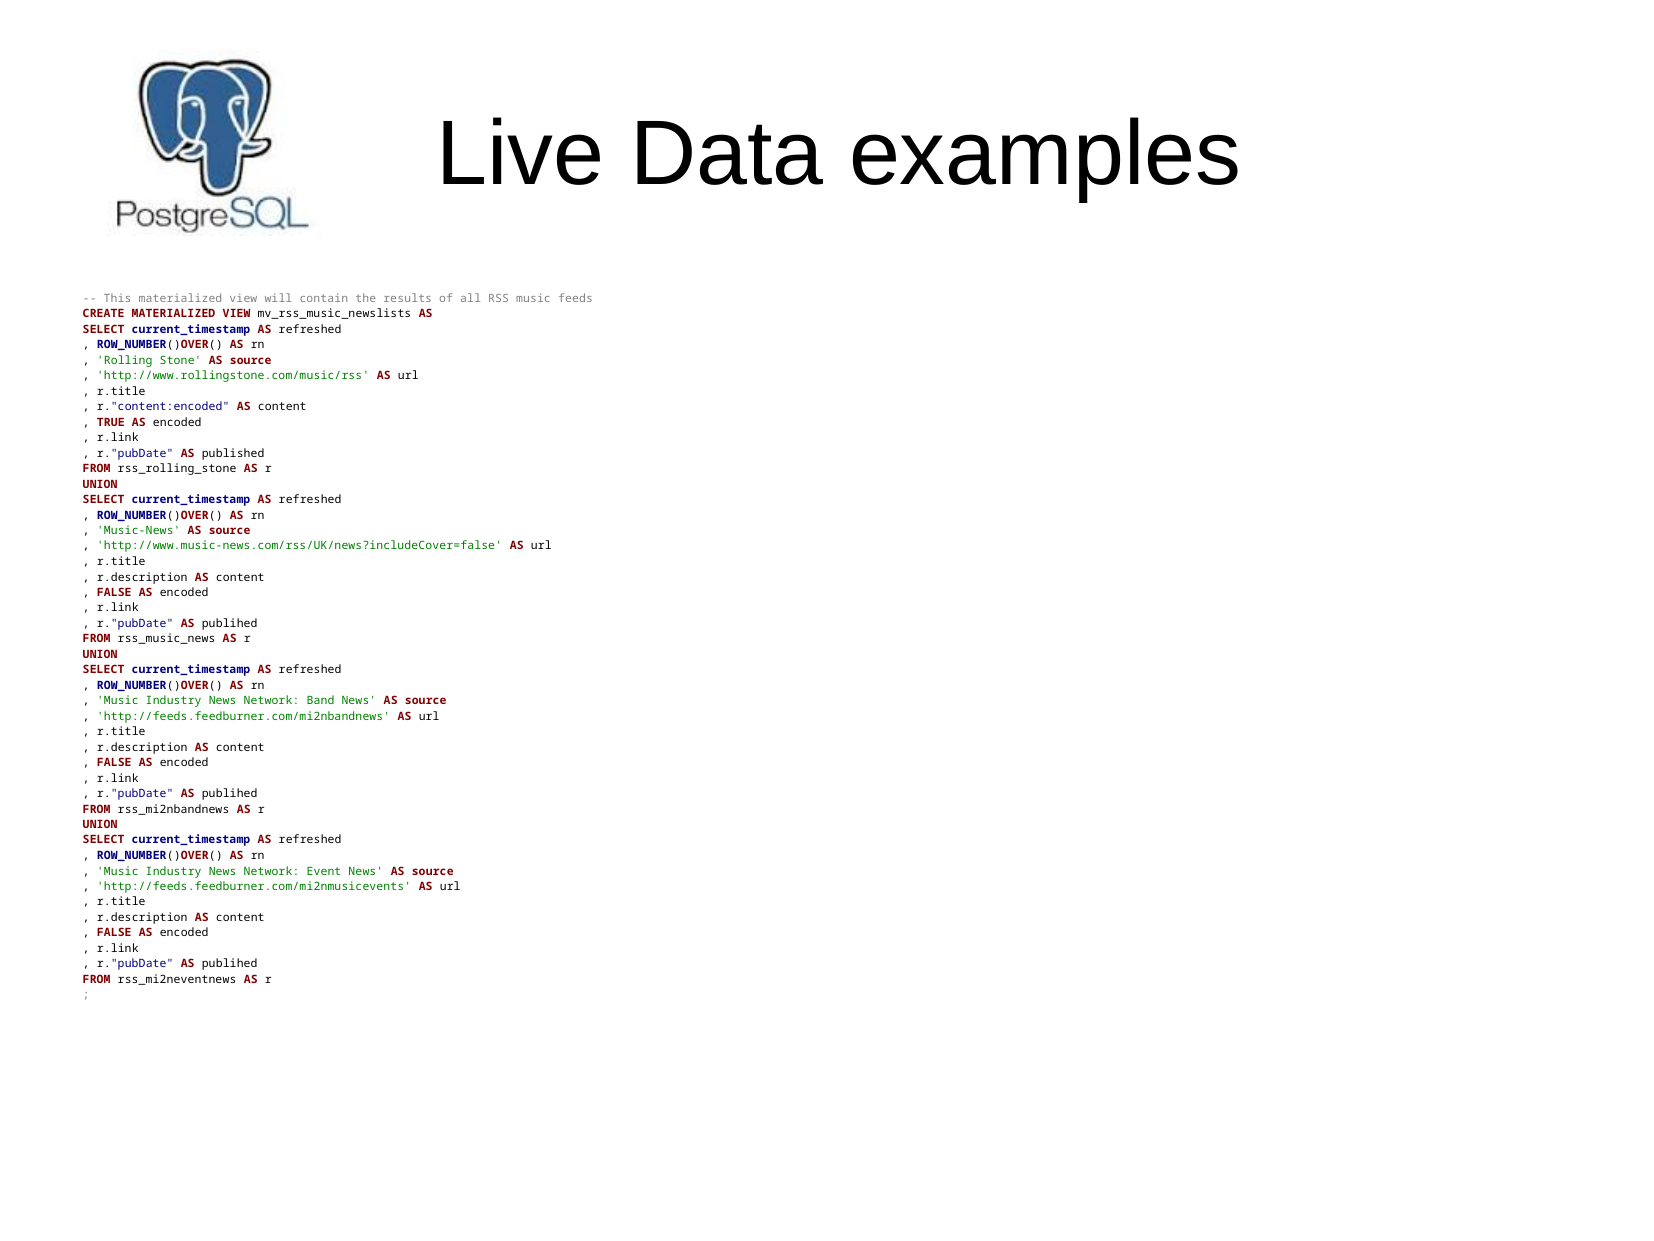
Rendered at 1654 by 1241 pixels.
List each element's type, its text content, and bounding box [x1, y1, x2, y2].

title Live Data examples [82, 49, 1571, 257]
list -- This materialized view will contain the results of all RSS music feeds CREATE MATERIALIZED VIEW mv_rss_music_newslists AS SELECT current_timestamp AS refreshed , ROW_NUMBER()OVER() AS rn , 'Rolling Stone' AS source , 'http://www.rollingstone.com/music/rss' AS url , r.title , r."content:encoded" AS content , TRUE AS encoded , r.link , r."pubDate" AS published FROM rss_rolling_stone AS r UNION SELECT current_timestamp AS refreshed , ROW_NUMBER()OVER() AS rn , 'Music-News' AS source , 'http://www.music-news.com/rss/UK/news?includeCover=false' AS url , r.title , r.description AS content , FALSE AS encoded , r.link , r."pubDate" AS publihed FROM rss_music_news AS r UNION SELECT current_timestamp AS refreshed , ROW_NUMBER()OVER() AS rn , 'Music Industry News Network: Band News' AS source , 'http://feeds.feedburner.com/mi2nbandnews' AS url , r.title , r.description AS content , FALSE AS encoded , r.link , r."pubDate" AS publihed FROM rss_mi2nbandnews AS r UNION SELECT current_timestamp AS refreshed , ROW_NUMBER()OVER() AS rn , 'Music Industry News Network: Event News' AS source , 'http://feeds.feedburner.com/mi2nmusicevents' AS url , r.title , r.description AS content , FALSE AS encoded , r.link , r."pubDate" AS publihed FROM rss_mi2neventnews AS r ; [82, 290, 1538, 1010]
picture [58, 50, 356, 237]
